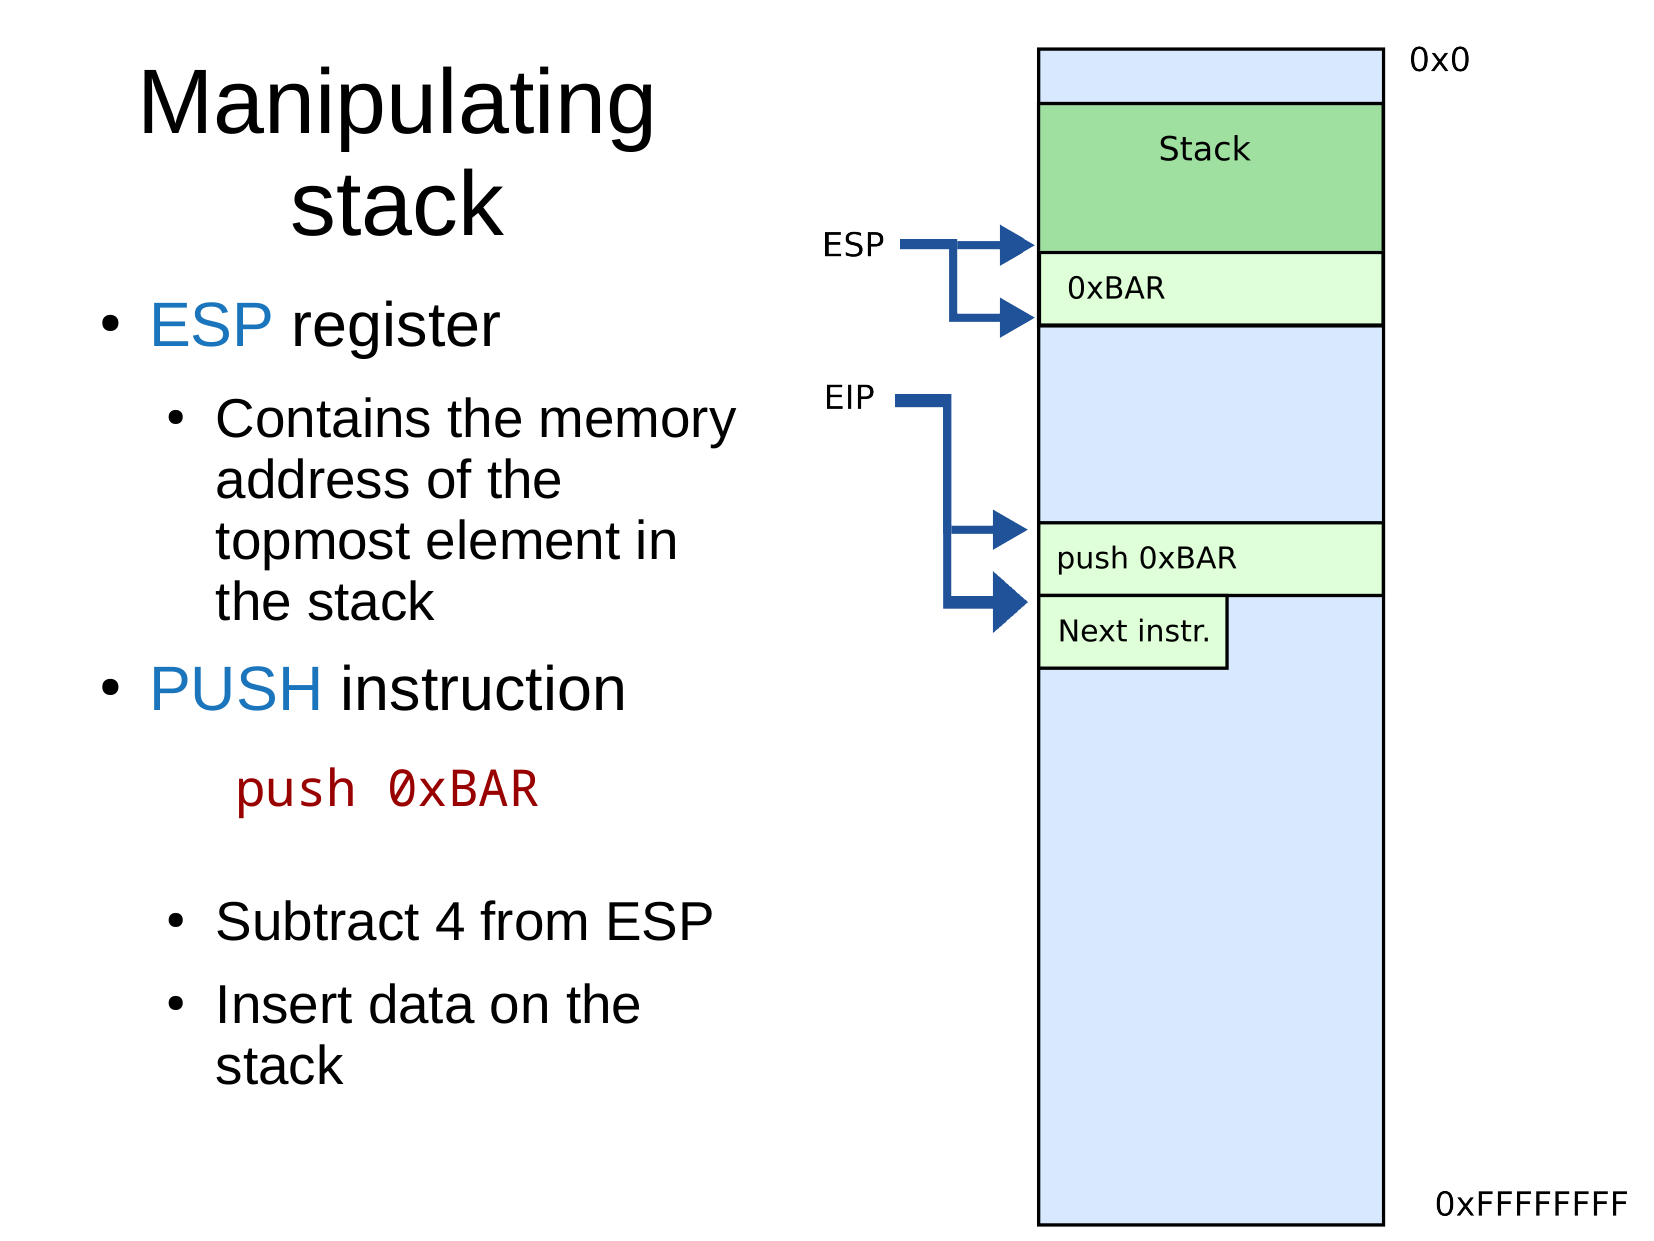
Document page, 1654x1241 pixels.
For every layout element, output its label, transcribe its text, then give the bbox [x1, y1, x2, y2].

list ESP register Contains the memory address of the topmost element in the stack PUSH instruction push 0xBAR Subtract 4 from ESP Insert data on the stack [82, 290, 751, 1109]
title Manipulating stack [82, 49, 713, 257]
picture [825, 37, 1627, 1237]
